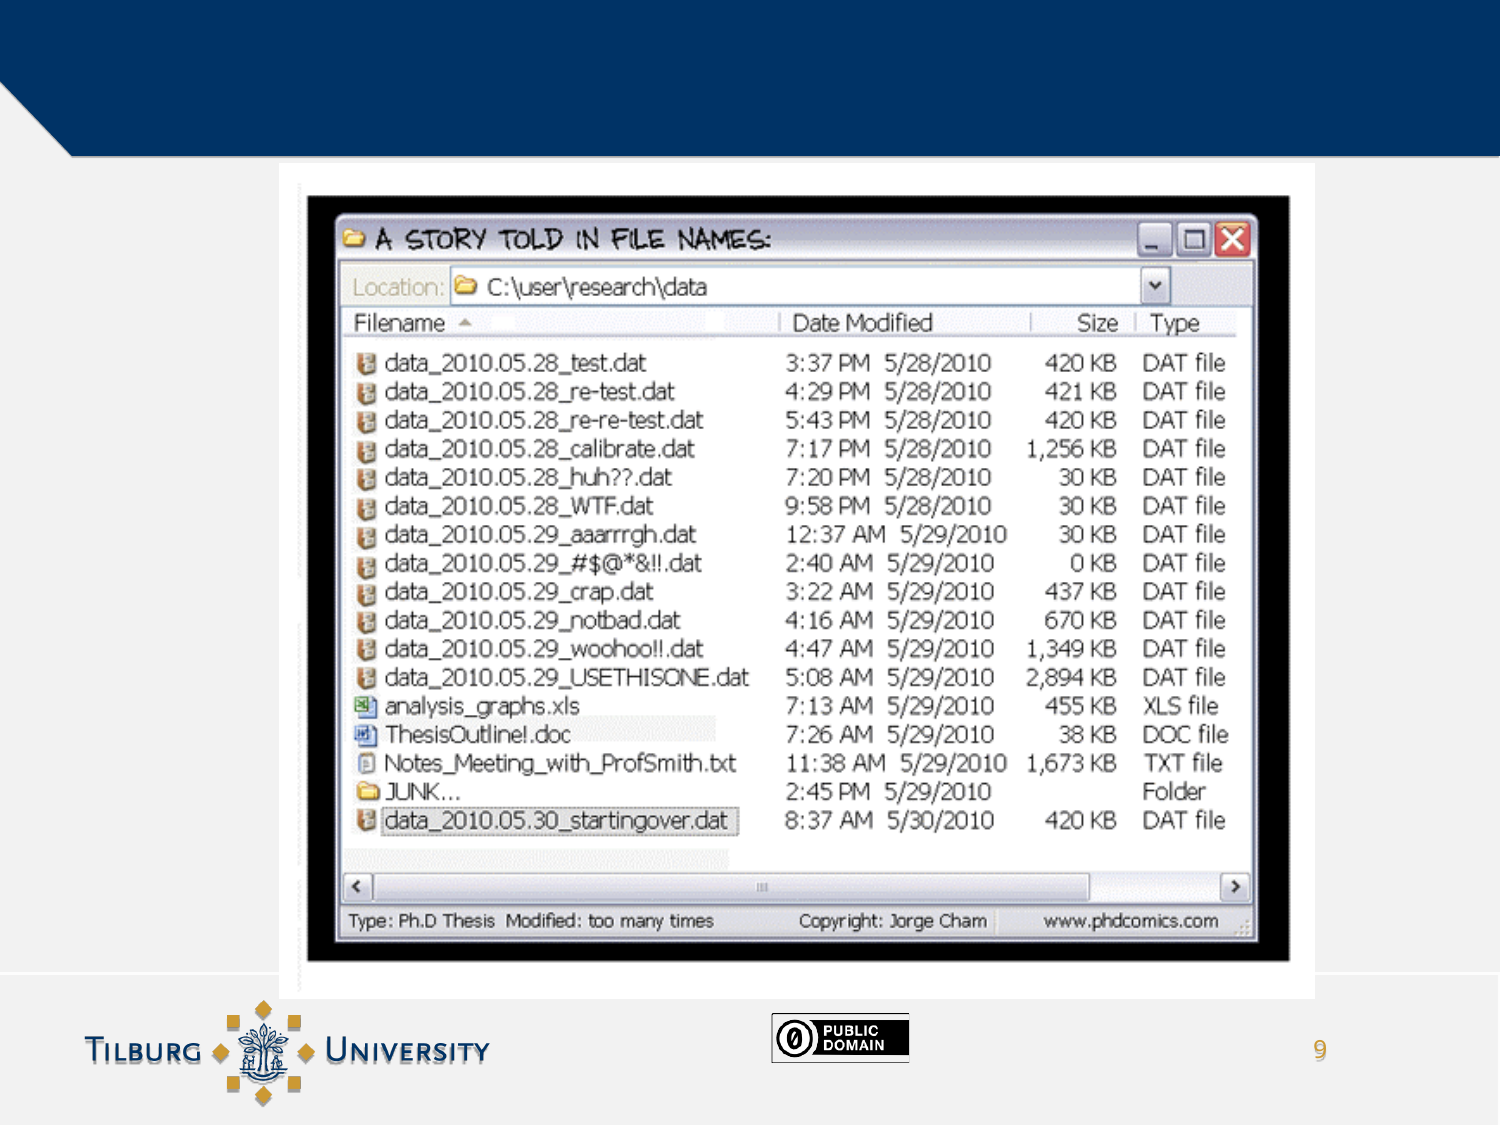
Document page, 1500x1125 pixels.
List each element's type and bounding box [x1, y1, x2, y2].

picture [279, 163, 1315, 999]
text_box [1298, 1026, 1426, 1087]
text_box [772, 1014, 909, 1062]
